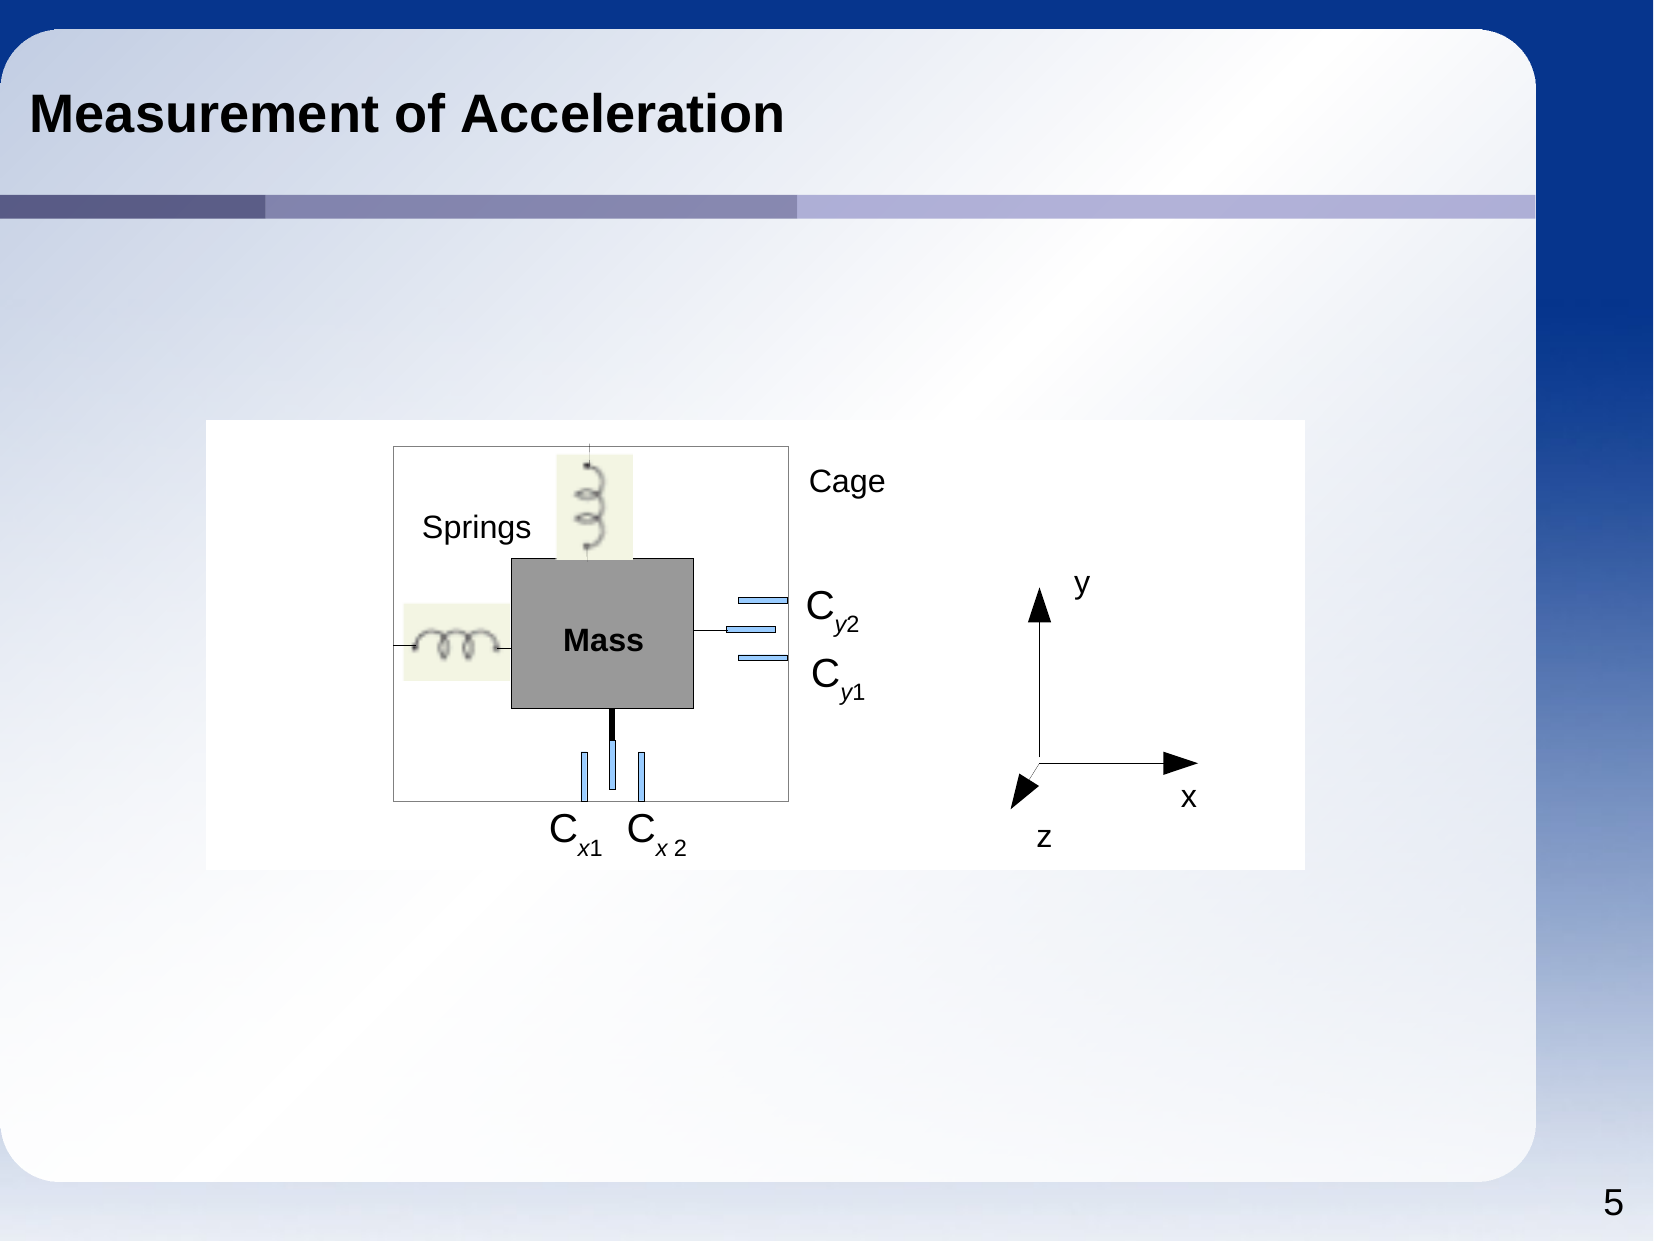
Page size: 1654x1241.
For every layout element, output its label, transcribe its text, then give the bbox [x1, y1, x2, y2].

picture [0, 0, 1654, 1241]
chart [205, 420, 1306, 871]
title Measurement of Acceleration [29, 49, 1506, 178]
